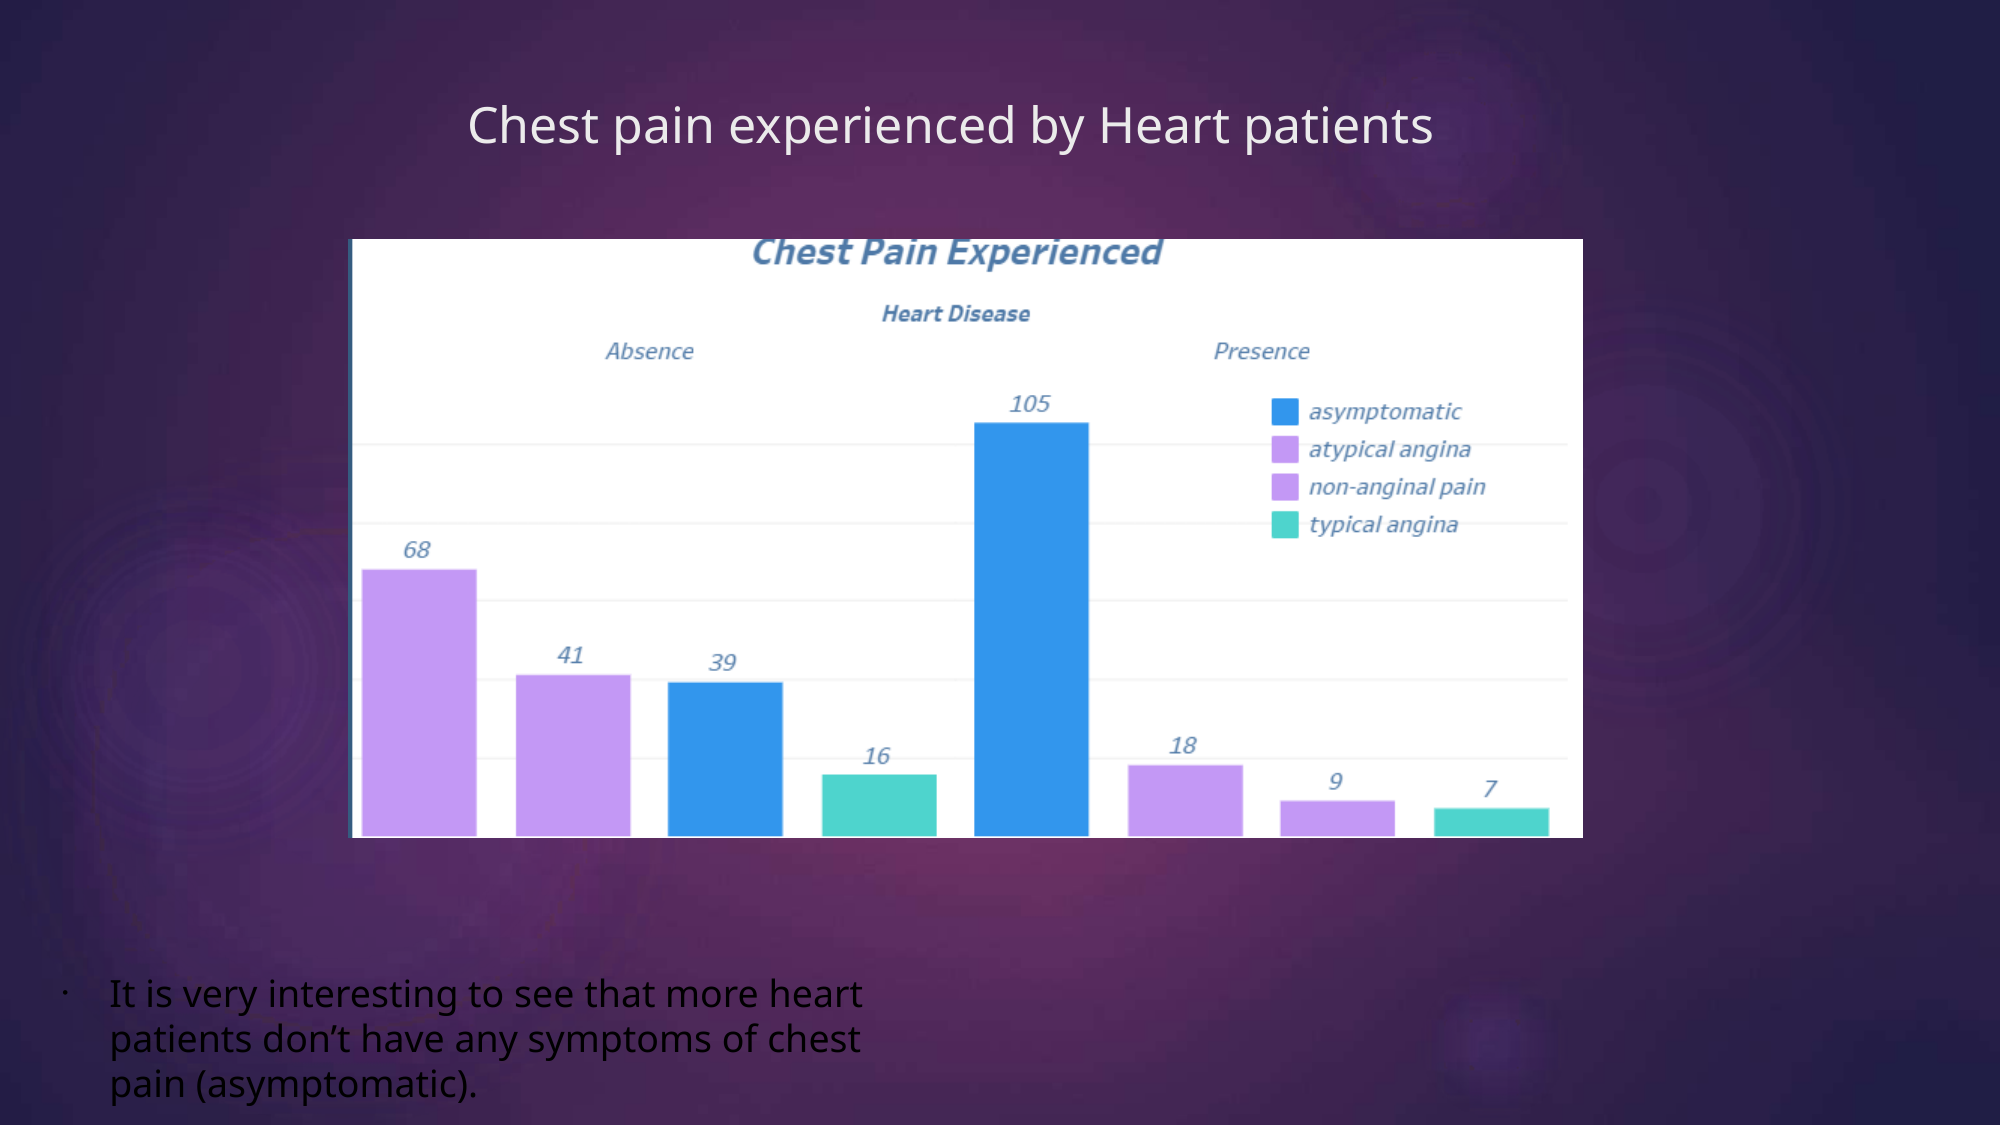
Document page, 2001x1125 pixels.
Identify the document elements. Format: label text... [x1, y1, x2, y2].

picture [0, 0, 2000, 1125]
text_box It is very interesting to see that more heart patients don’t have any symptoms of chest pain (asymptomatic). [60, 967, 903, 1105]
title Chest pain experienced by Heart patients [452, 85, 1663, 202]
